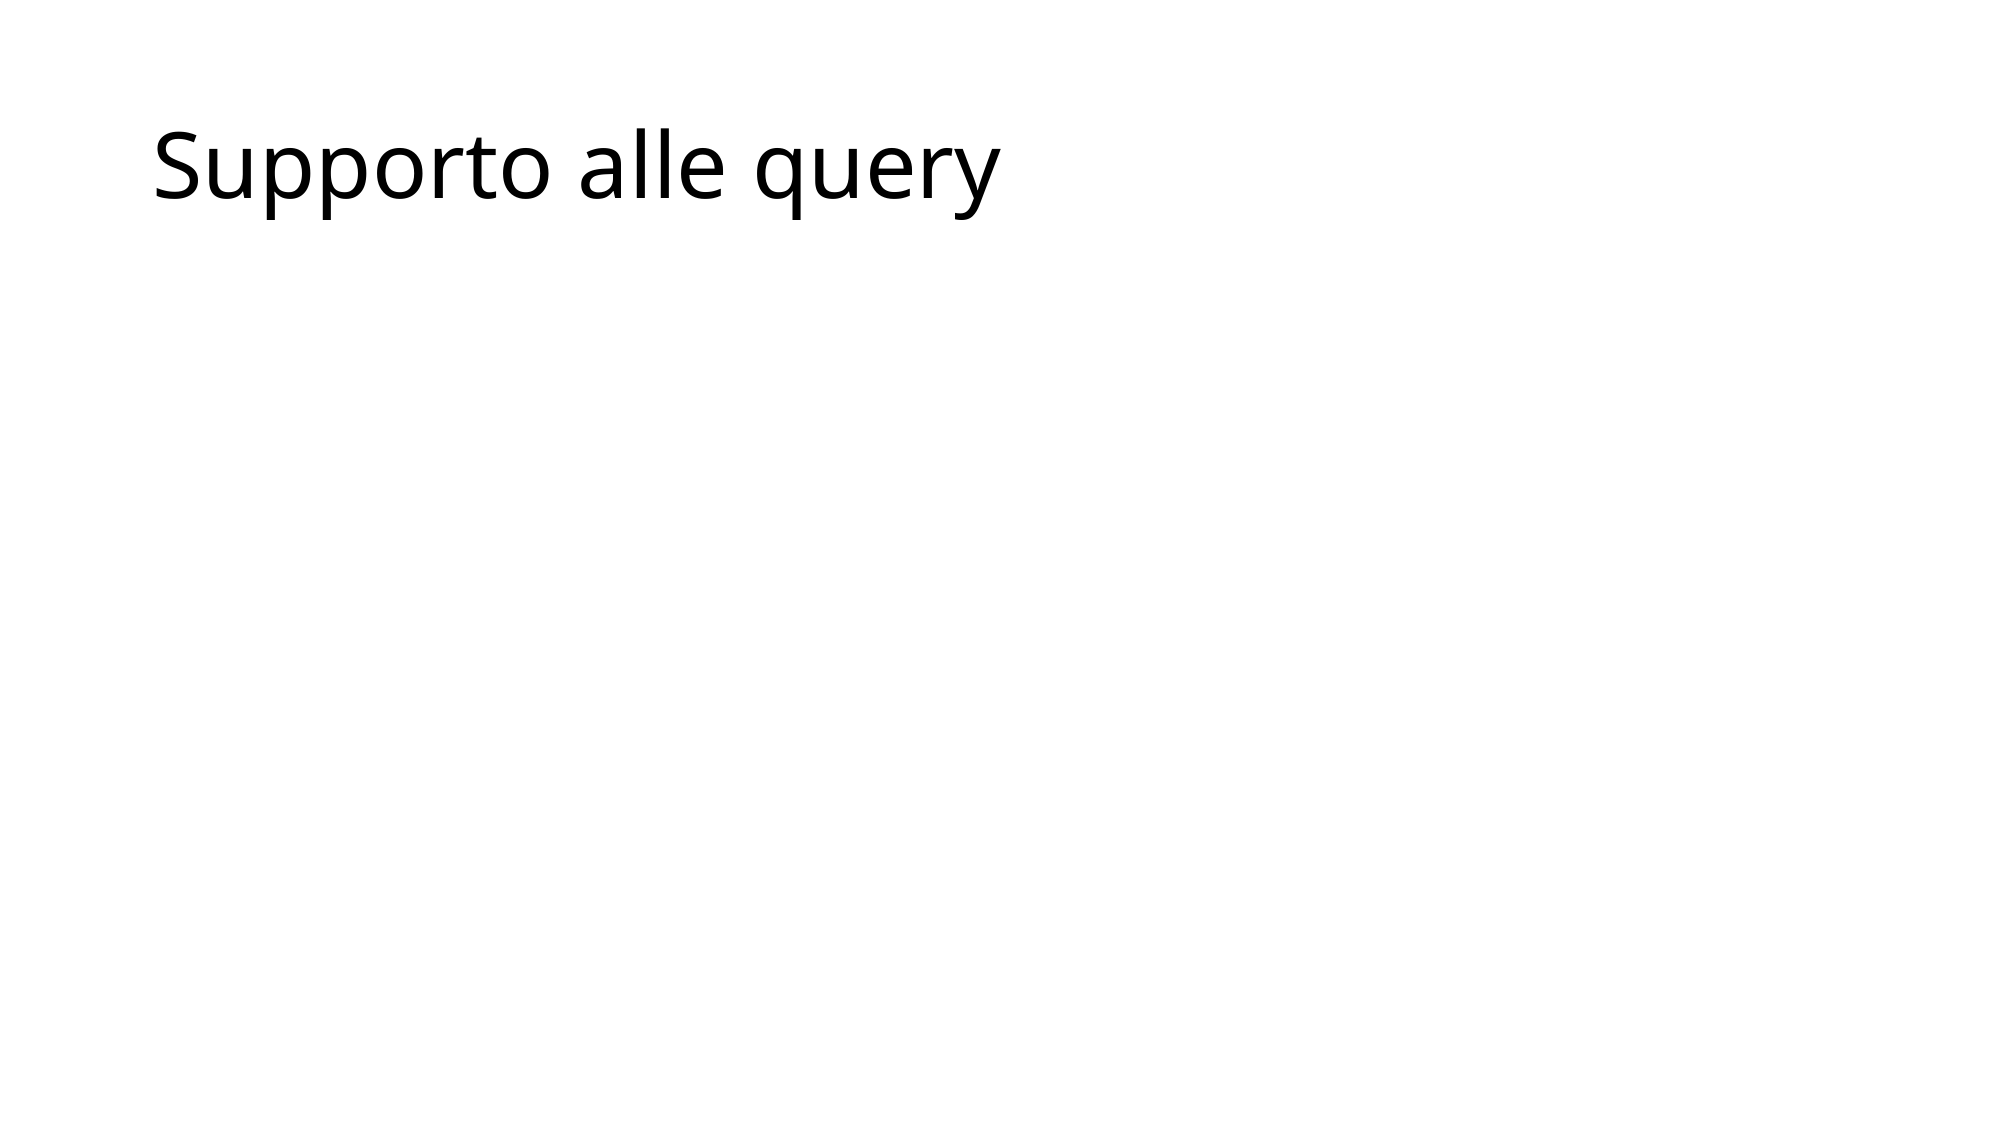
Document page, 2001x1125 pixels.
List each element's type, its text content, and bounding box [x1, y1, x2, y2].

title Supporto alle query [137, 59, 1863, 278]
